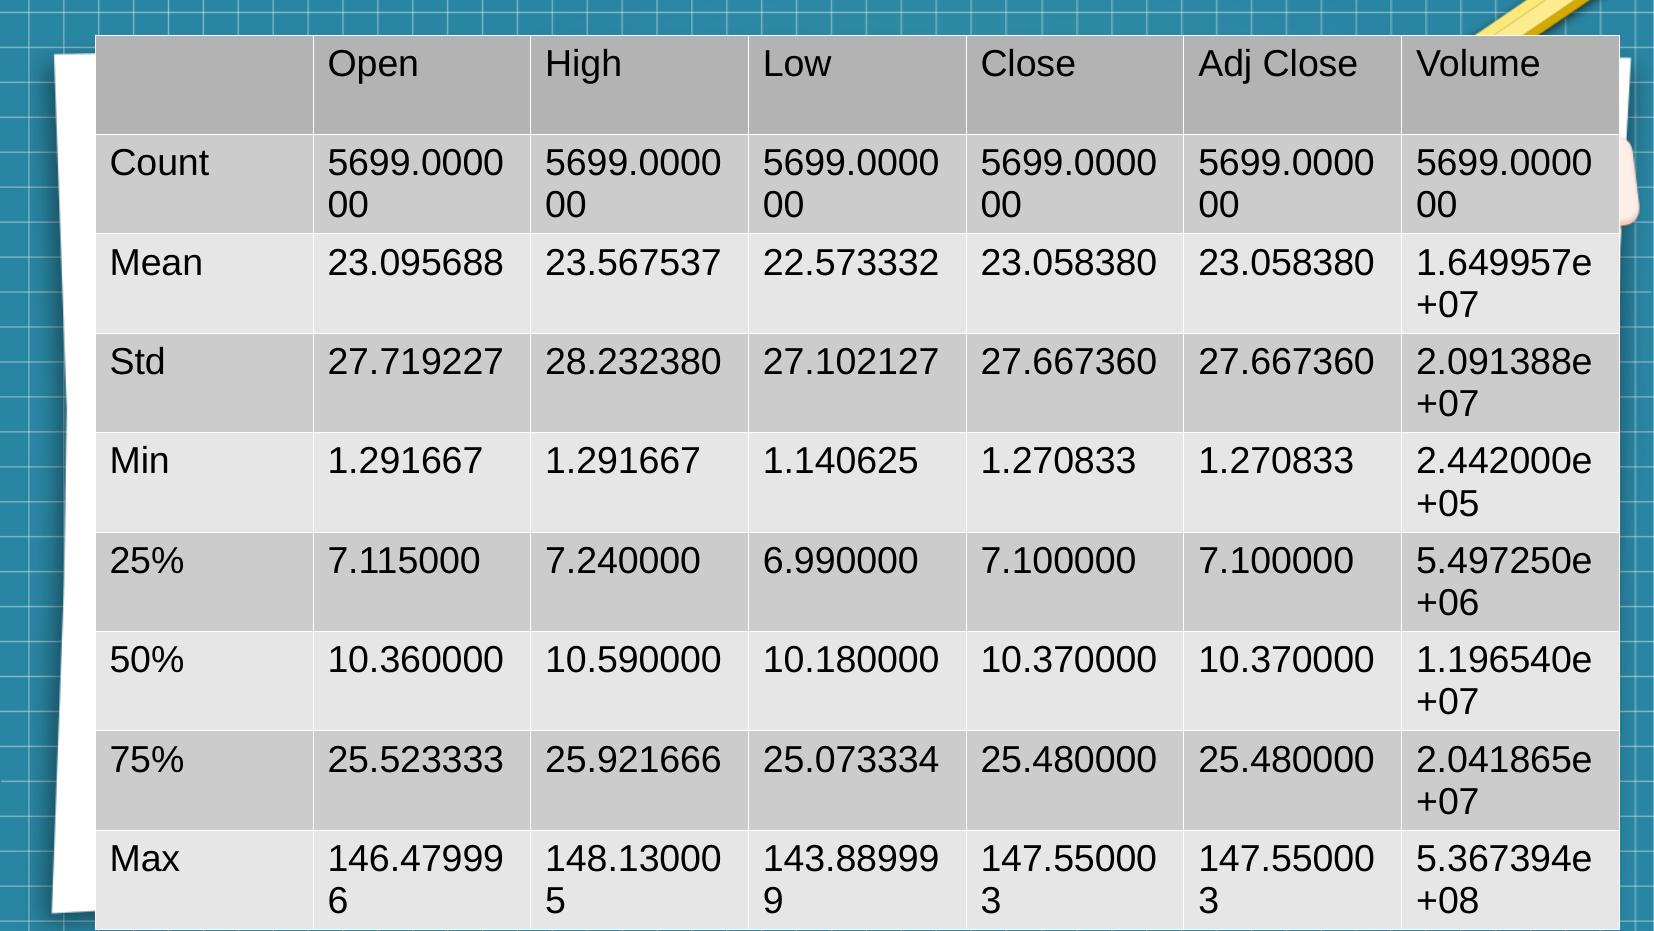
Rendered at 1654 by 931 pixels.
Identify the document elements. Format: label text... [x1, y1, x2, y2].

table_cell 148.130005 [531, 831, 748, 929]
table_cell 28.232380 [531, 334, 748, 432]
table_cell 25.073334 [749, 731, 966, 830]
table_cell 5699.000000 [967, 135, 1183, 233]
table_cell 1.649957e+07 [1402, 234, 1619, 333]
table_cell 23.058380 [1184, 234, 1401, 333]
table_cell 147.550003 [1184, 831, 1401, 929]
table_cell 7.100000 [1184, 533, 1401, 631]
table_cell 143.889999 [749, 831, 966, 929]
table_cell 7.240000 [531, 533, 748, 631]
table_cell 27.667360 [1184, 334, 1401, 432]
table_cell 25% [96, 533, 313, 631]
table_cell 10.180000 [749, 632, 966, 730]
table_cell 1.270833 [1184, 433, 1401, 532]
table_header [96, 36, 313, 134]
table_cell 22.573332 [749, 234, 966, 333]
table_cell 10.590000 [531, 632, 748, 730]
table_cell 5699.000000 [314, 135, 530, 233]
table_cell 23.567537 [531, 234, 748, 333]
table_cell 6.990000 [749, 533, 966, 631]
table_cell 25.523333 [314, 731, 530, 830]
table_cell 23.058380 [967, 234, 1183, 333]
table_header Volume [1402, 36, 1619, 134]
table_cell 146.479996 [314, 831, 530, 929]
table_cell 25.480000 [1184, 731, 1401, 830]
table_cell 5.367394e+08 [1402, 831, 1619, 929]
picture [0, 0, 1654, 931]
table_cell 2.091388e+07 [1402, 334, 1619, 432]
table_cell 50% [96, 632, 313, 730]
table_cell 147.550003 [967, 831, 1183, 929]
table_cell 7.115000 [314, 533, 530, 631]
table_cell 5.497250e+06 [1402, 533, 1619, 631]
table_cell 23.095688 [314, 234, 530, 333]
table_cell Count [96, 135, 313, 233]
table_cell Min [96, 433, 313, 532]
table_cell 2.442000e+05 [1402, 433, 1619, 532]
table_header Adj Close [1184, 36, 1401, 134]
table_cell 1.291667 [314, 433, 530, 532]
table_cell Mean [96, 234, 313, 333]
table_cell 75% [96, 731, 313, 830]
table_header High [531, 36, 748, 134]
table_cell 10.370000 [967, 632, 1183, 730]
table_cell 7.100000 [967, 533, 1183, 631]
table_cell 1.291667 [531, 433, 748, 532]
table_cell 10.370000 [1184, 632, 1401, 730]
table_cell 25.921666 [531, 731, 748, 830]
table_header Open [314, 36, 530, 134]
table_cell Std [96, 334, 313, 432]
table_cell 1.270833 [967, 433, 1183, 532]
table_cell 5699.000000 [1402, 135, 1619, 233]
table_cell 2.041865e+07 [1402, 731, 1619, 830]
table_cell 5699.000000 [749, 135, 966, 233]
table_cell 27.102127 [749, 334, 966, 432]
table_cell 1.196540e+07 [1402, 632, 1619, 730]
table_cell 1.140625 [749, 433, 966, 532]
table_header Low [749, 36, 966, 134]
table_cell 5699.000000 [531, 135, 748, 233]
table_cell 25.480000 [967, 731, 1183, 830]
table_cell 5699.000000 [1184, 135, 1401, 233]
table_header Close [967, 36, 1183, 134]
table_cell 10.360000 [314, 632, 530, 730]
table_cell 27.667360 [967, 334, 1183, 432]
table_cell 27.719227 [314, 334, 530, 432]
table_cell Max [96, 831, 313, 929]
